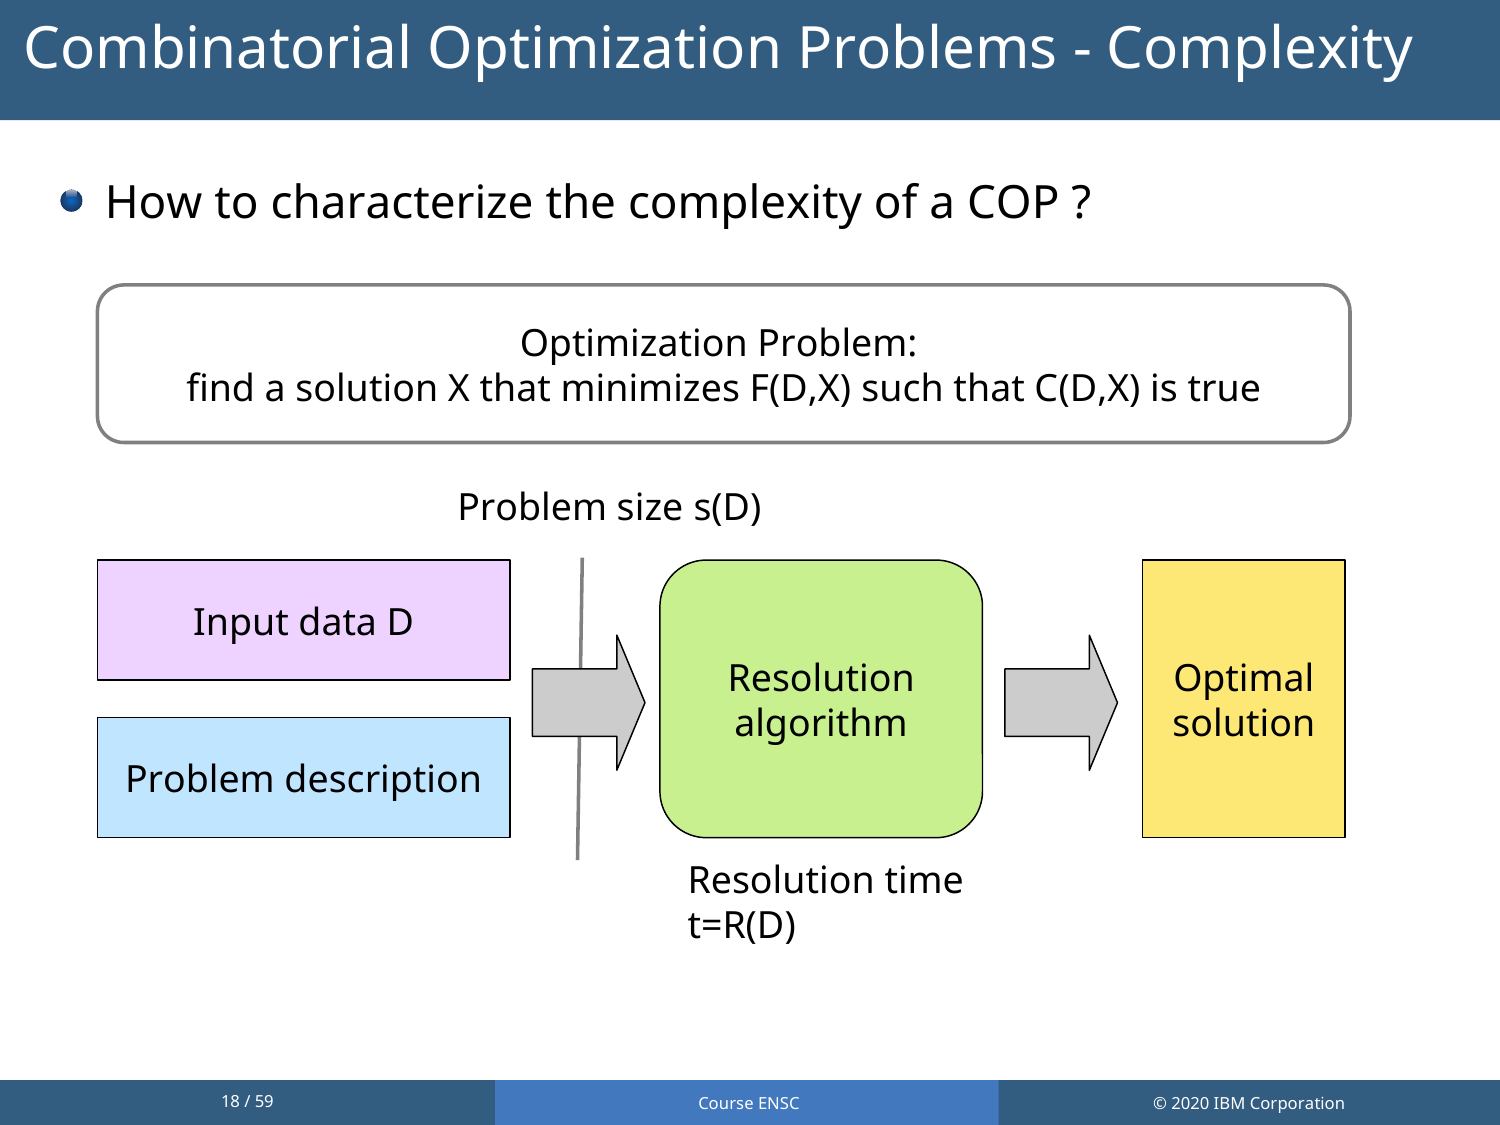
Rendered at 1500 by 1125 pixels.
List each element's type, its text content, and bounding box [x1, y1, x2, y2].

text_box Resolution algorithm [659, 560, 983, 838]
list How to characterize the complexity of a COP ? [45, 165, 1441, 278]
text_box Resolution time t=R(D) [672, 848, 970, 954]
title Combinatorial Optimization Problems - Complexity [0, 0, 1500, 121]
text_box Optimal solution [1142, 560, 1346, 838]
text_box Problem description [97, 717, 510, 838]
text_box Optimization Problem: find a solution X that minimizes F(D,X) such that C(D,X) is true [97, 284, 1351, 443]
text_box Input data D [97, 560, 510, 681]
text_box [532, 635, 646, 771]
text_box Problem size s(D) [442, 476, 811, 581]
text_box [1004, 635, 1118, 771]
